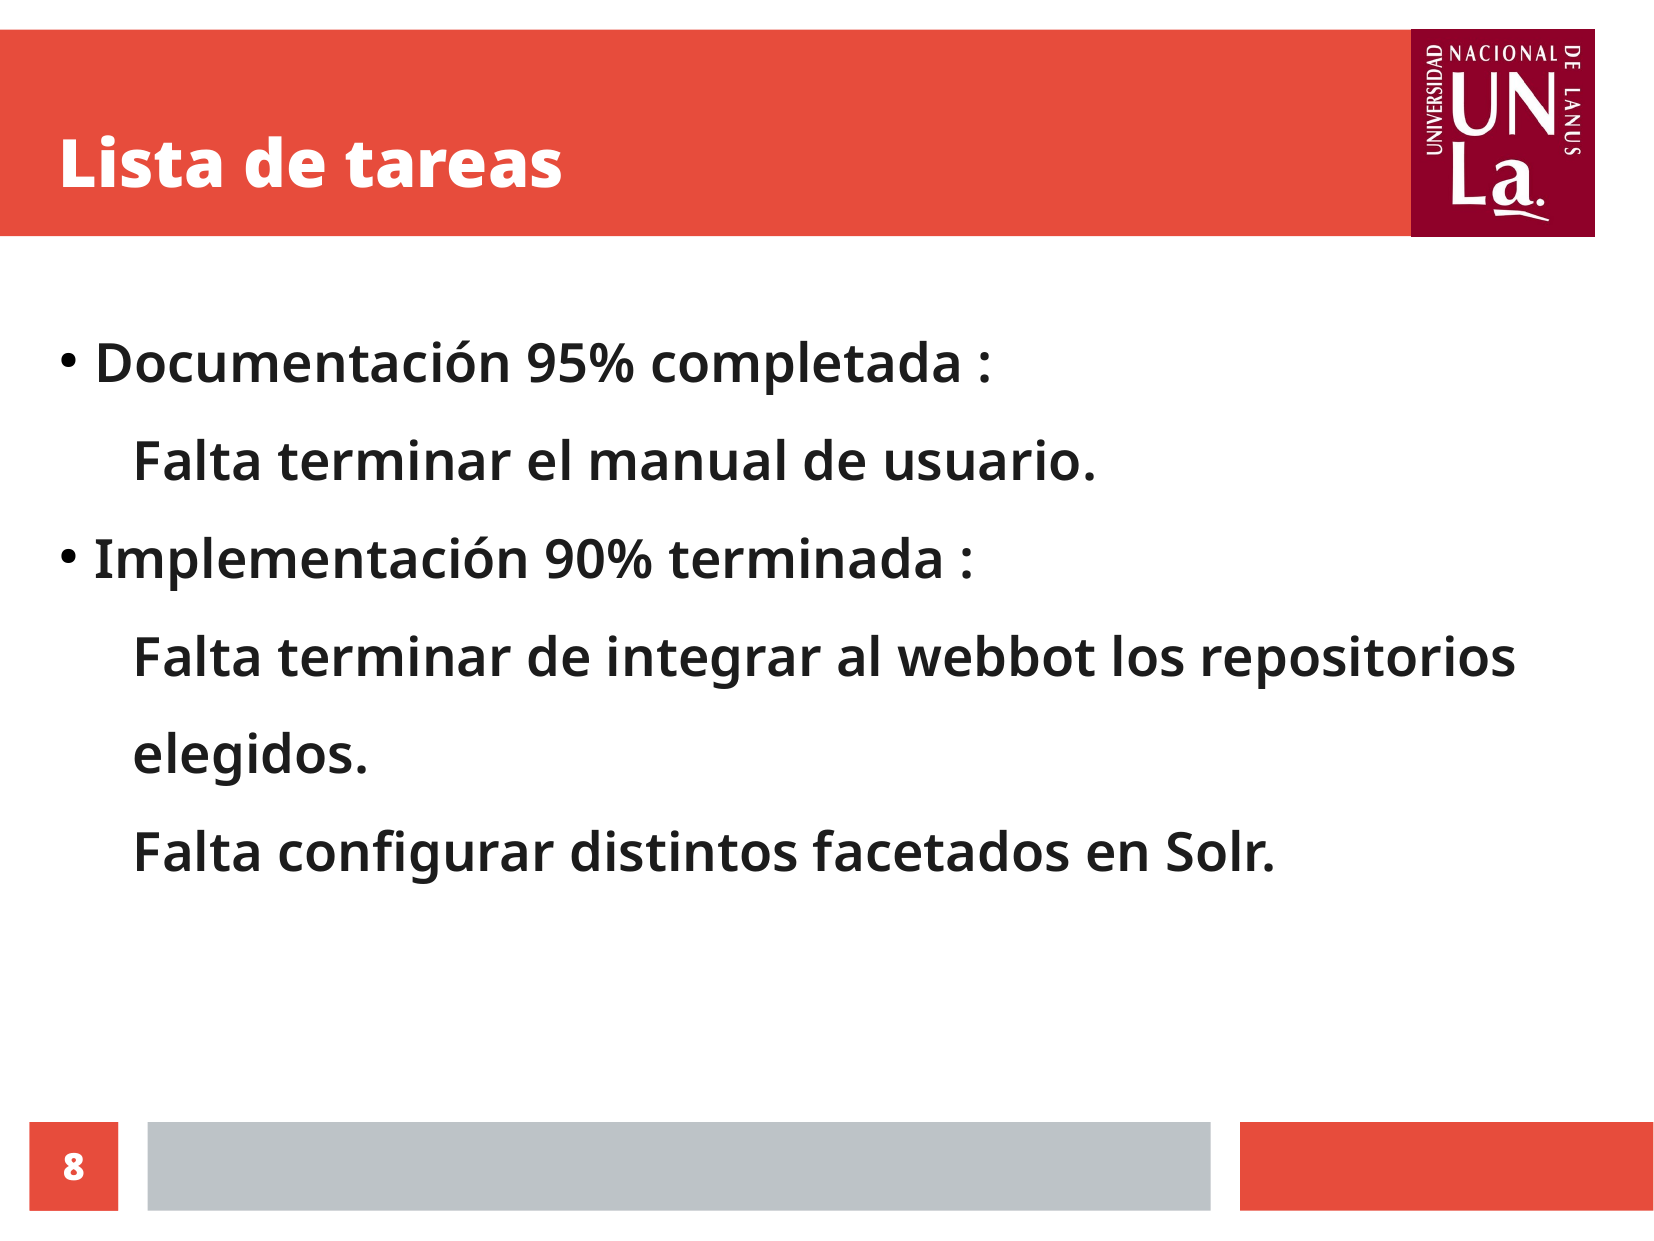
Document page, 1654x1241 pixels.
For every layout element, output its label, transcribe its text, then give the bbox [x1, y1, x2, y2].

title Lista de tareas [59, 59, 1411, 207]
list Documentación 95% completada : Falta terminar el manual de usuario. Implementación 90% terminada : Falta terminar de integrar al webbot los repositorios elegidos. Falta configurar distintos facetados en Solr. [59, 324, 1565, 1093]
picture [1411, 29, 1595, 237]
